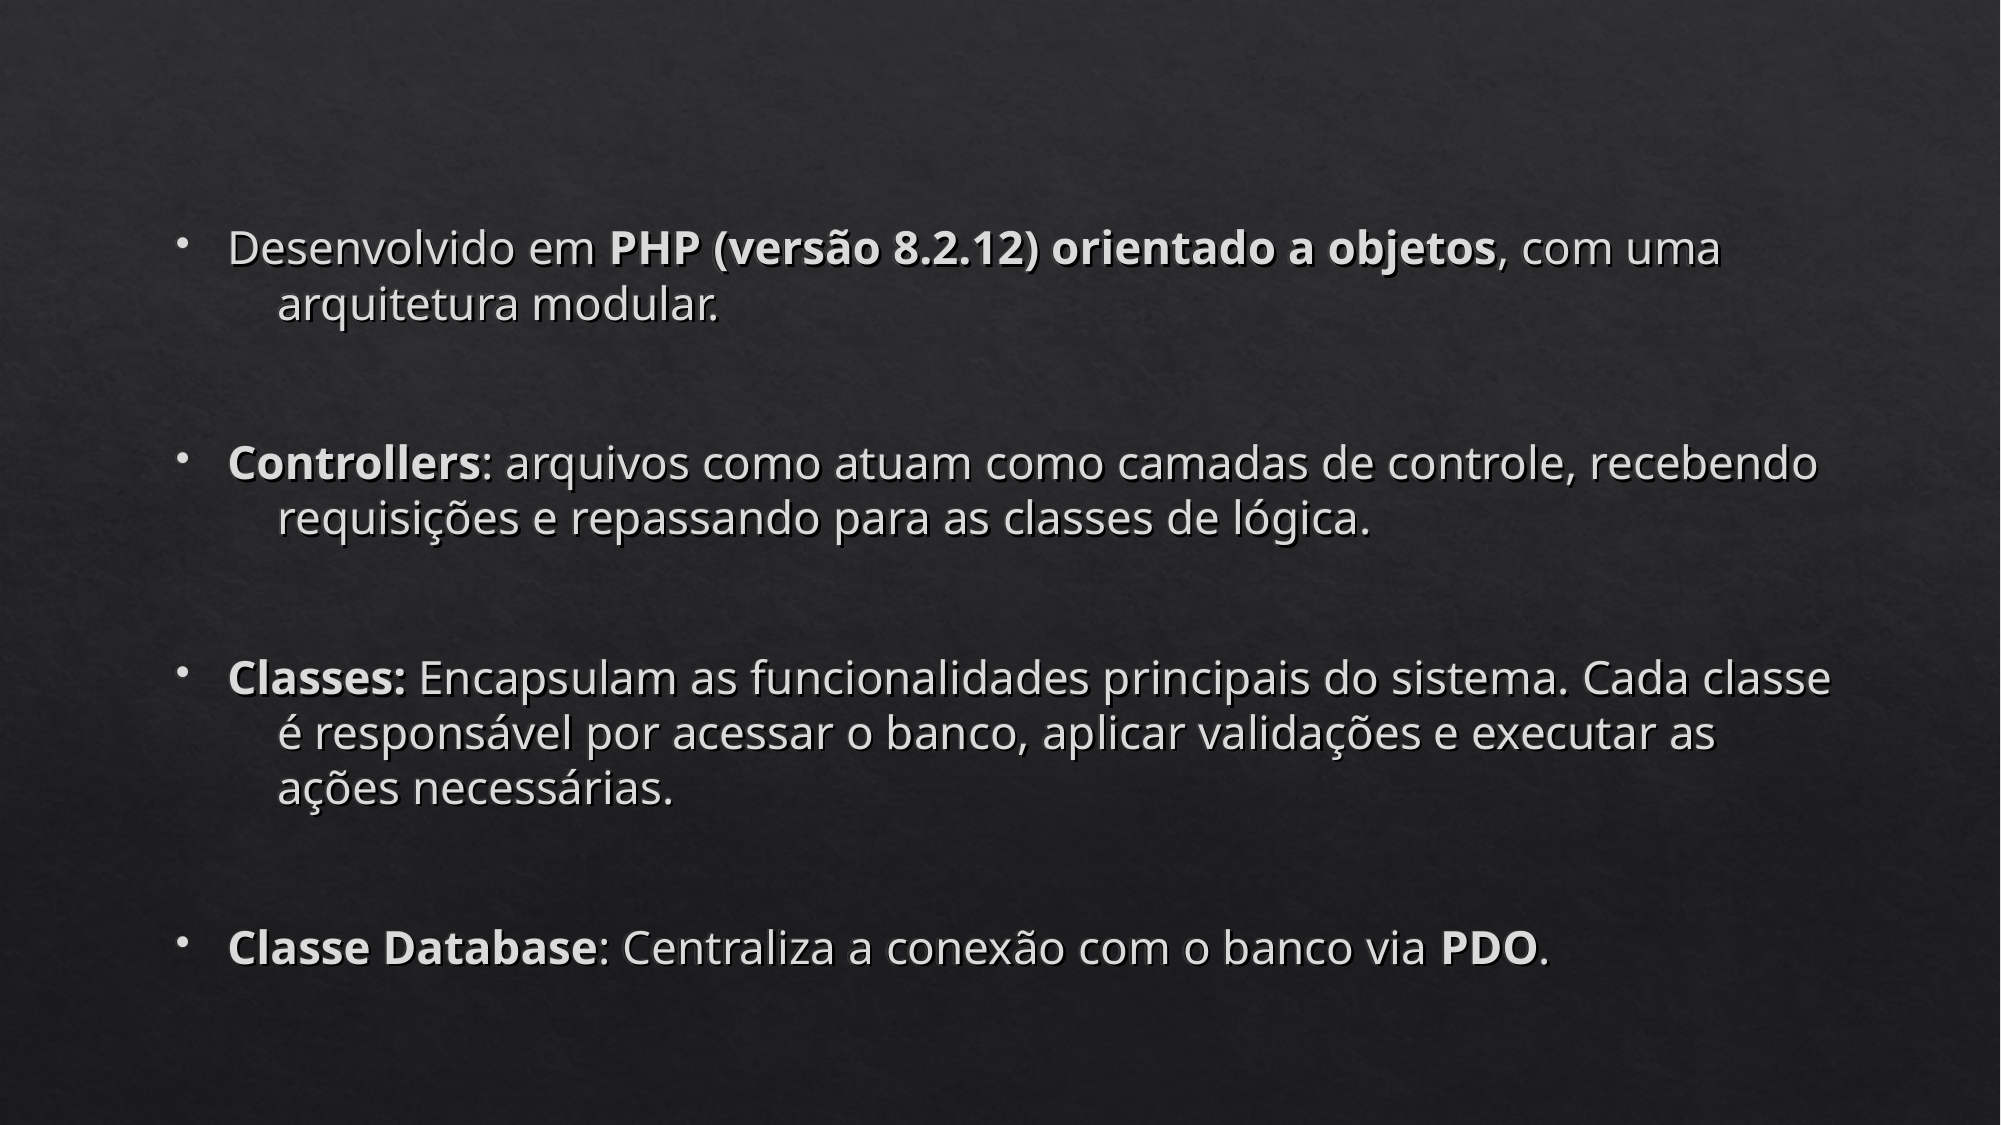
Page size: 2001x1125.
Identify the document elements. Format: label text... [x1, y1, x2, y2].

list Desenvolvido em PHP (versão 8.2.12) orientado a objetos, com uma arquitetura modular. Controllers: arquivos como atuam como camadas de controle, recebendo requisições e repassando para as classes de lógica. Classes: Encapsulam as funcionalidades principais do sistema. Cada classe é responsável por acessar o banco, aplicar validações e executar as ações necessárias. Classe Database: Centraliza a conexão com o banco via PDO. [149, 74, 1849, 1050]
